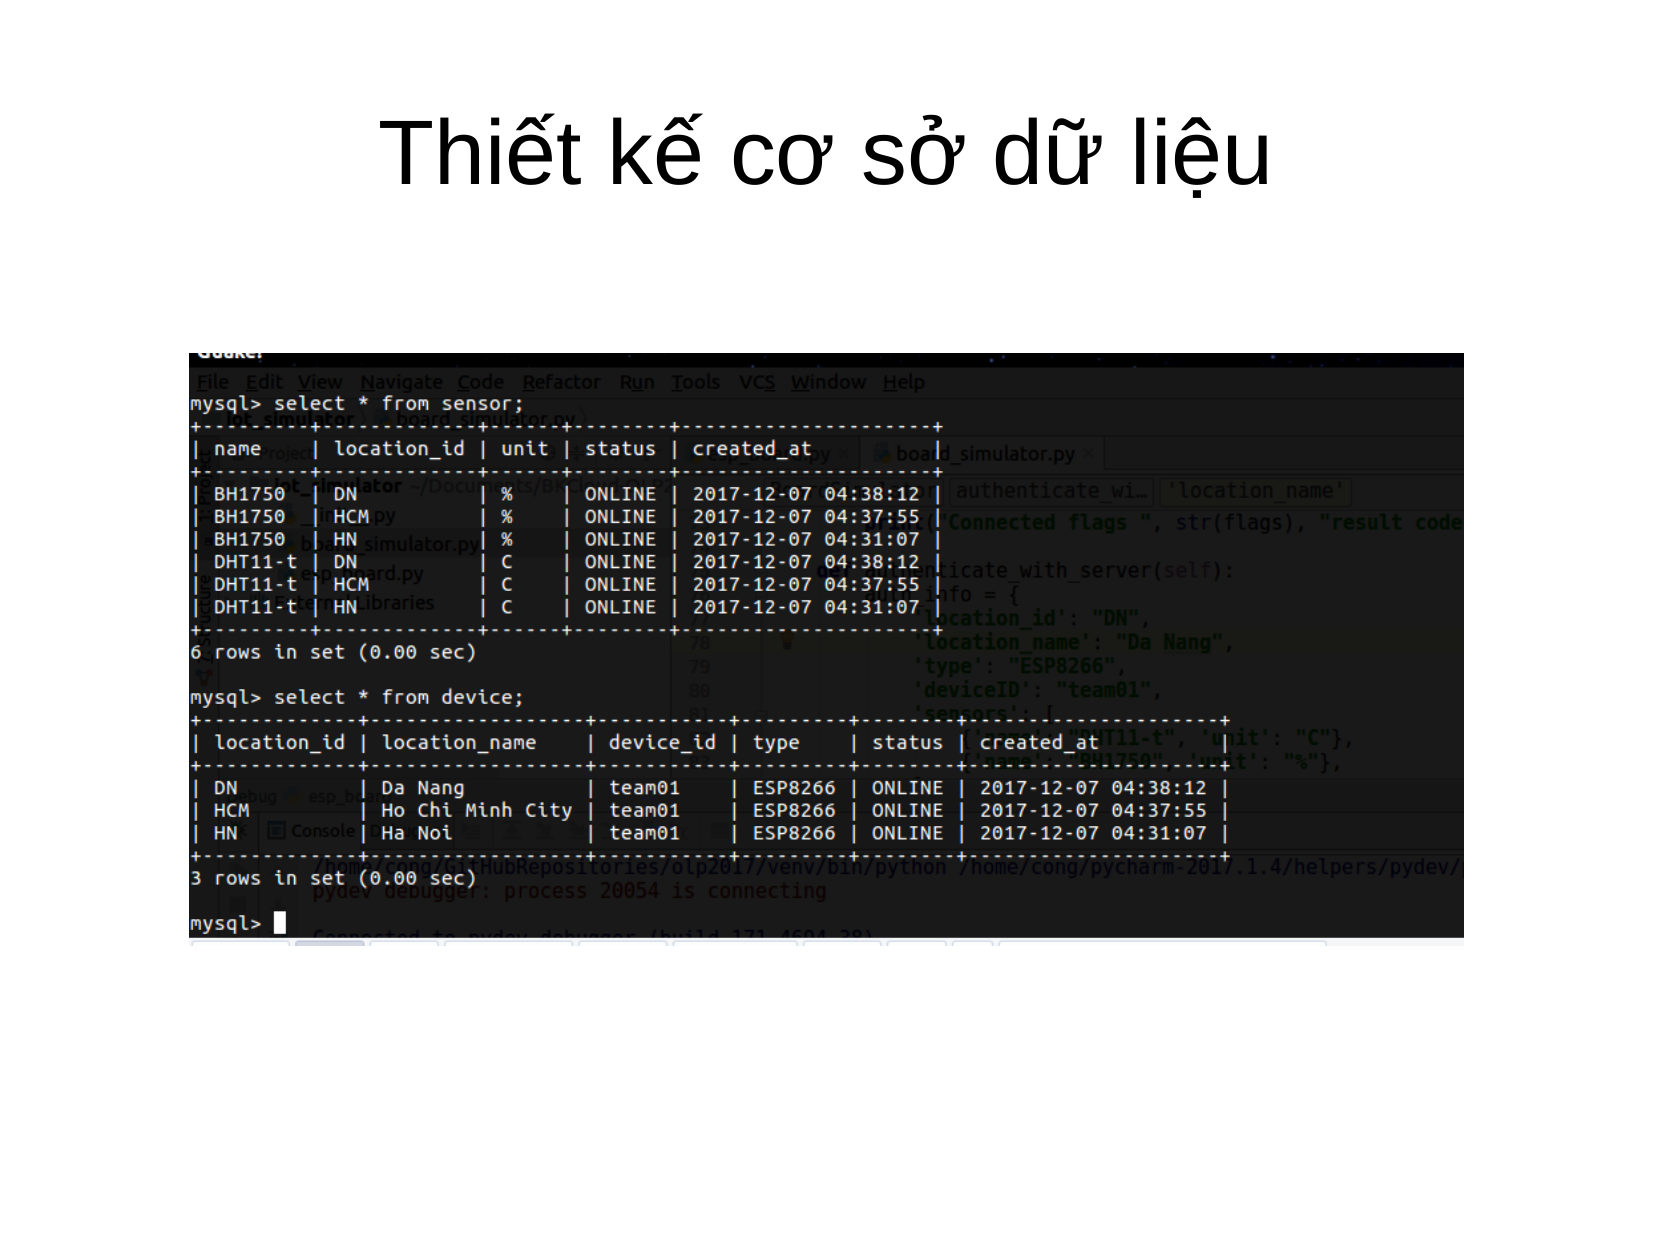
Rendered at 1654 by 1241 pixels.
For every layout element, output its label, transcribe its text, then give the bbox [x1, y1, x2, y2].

title Thiết kế cơ sở dữ liệu [82, 49, 1571, 257]
picture [189, 353, 1464, 946]
